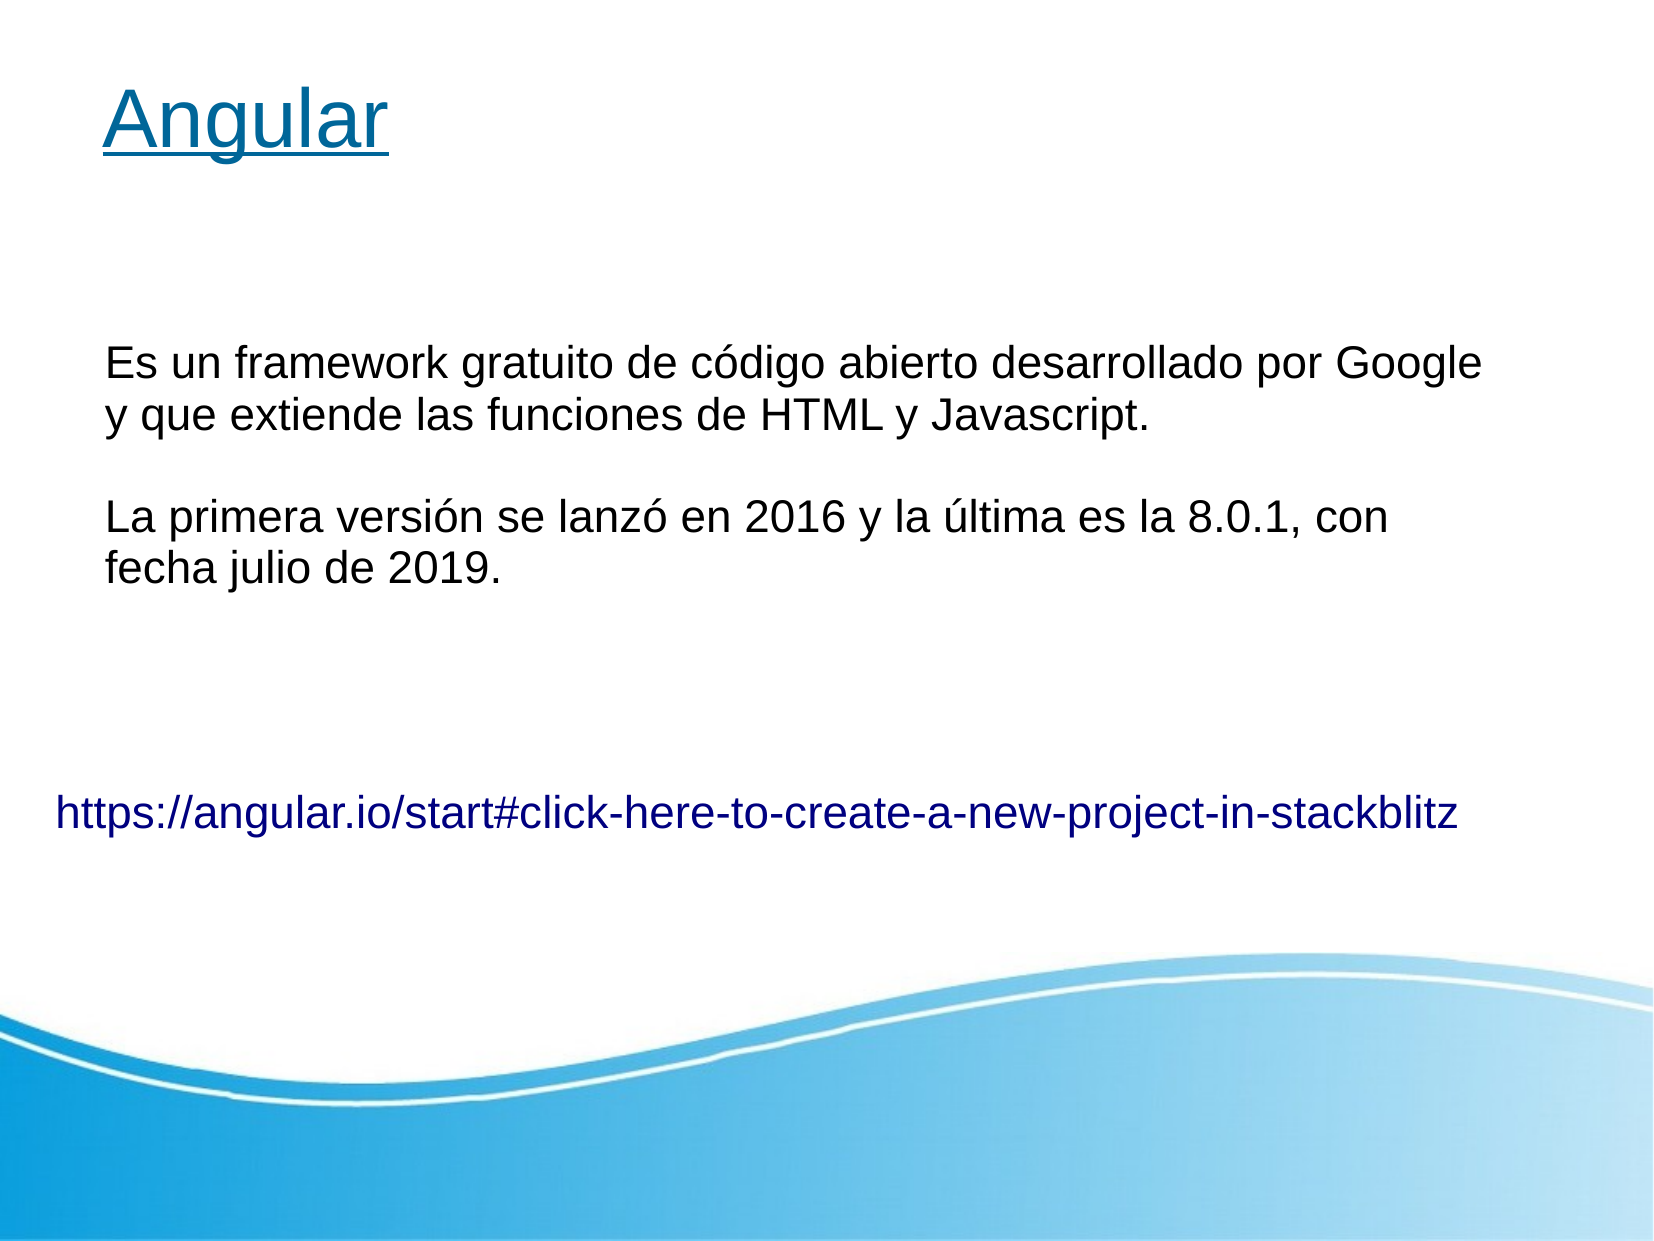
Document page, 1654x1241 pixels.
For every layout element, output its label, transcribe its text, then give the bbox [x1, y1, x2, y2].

title Angular [0, 15, 991, 223]
text_box Es un framework gratuito de código abierto desarrollado por Google y que extiende las funciones de HTML y Javascript. La primera versión se lanzó en 2016 y la última es la 8.0.1, con fecha julio de 2019. [90, 330, 1501, 602]
text_box https://angular.io/start#click-here-to-create-a-new-project-in-stackblitz [40, 780, 1576, 876]
picture [0, 952, 1654, 1241]
